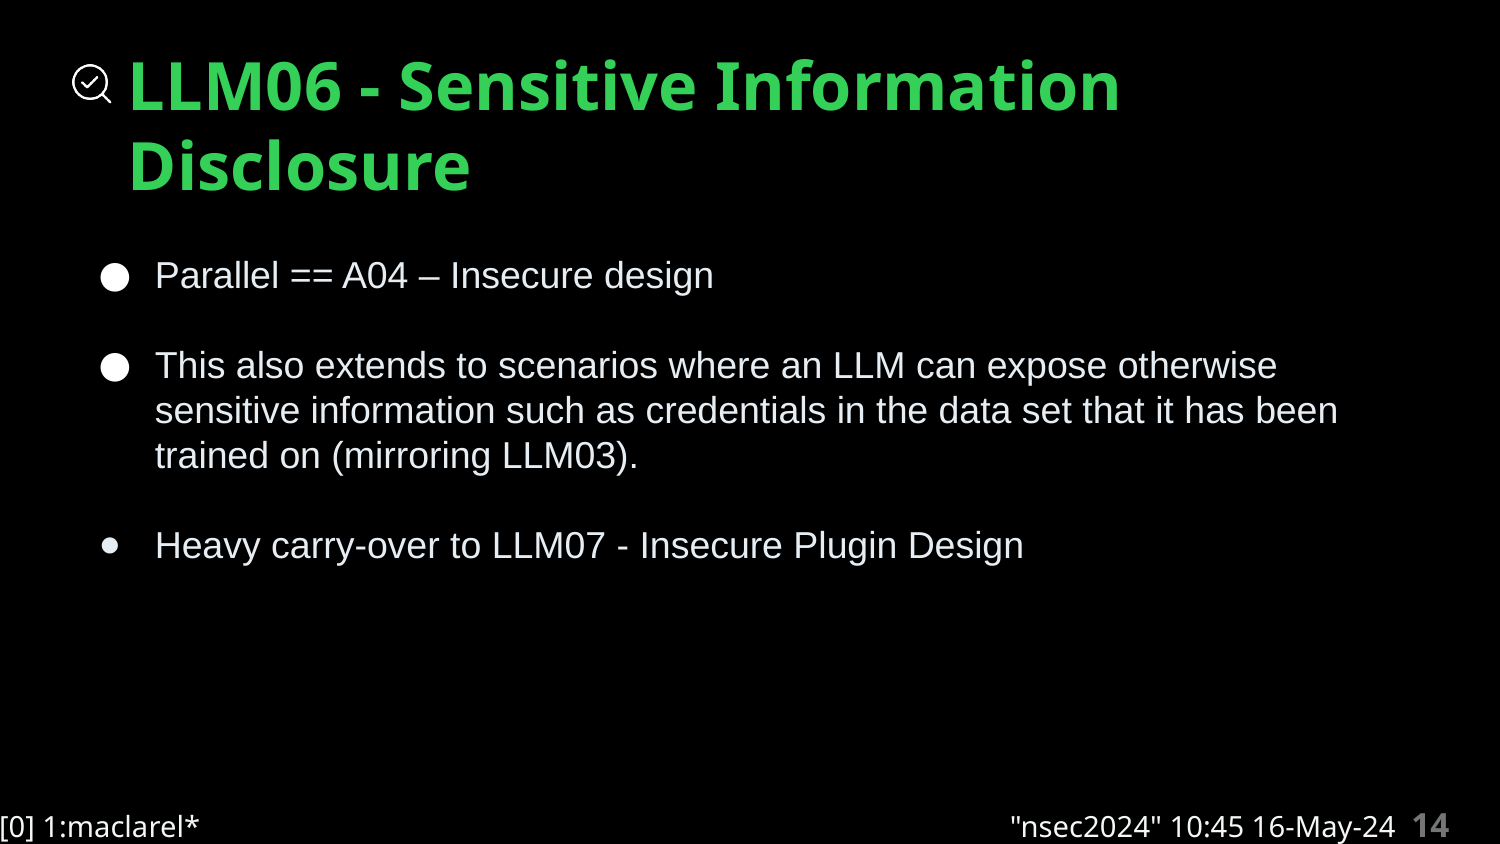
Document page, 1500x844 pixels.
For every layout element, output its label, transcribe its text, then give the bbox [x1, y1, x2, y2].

text_box LLM06 - Sensitive Information Disclosure [112, 28, 1465, 219]
text_box Parallel == A04 – Insecure design This also extends to scenarios where an LLM can expose otherwise sensitive information such as credentials in the data set that it has been trained on (mirroring LLM03). Heavy carry-over to LLM07 - Insecure Plugin Design [64, 235, 1435, 582]
text_box [0] 1:maclarel* "nsec2024" 10:45 16-May-24 14 [0, 788, 1500, 844]
picture [72, 64, 112, 105]
